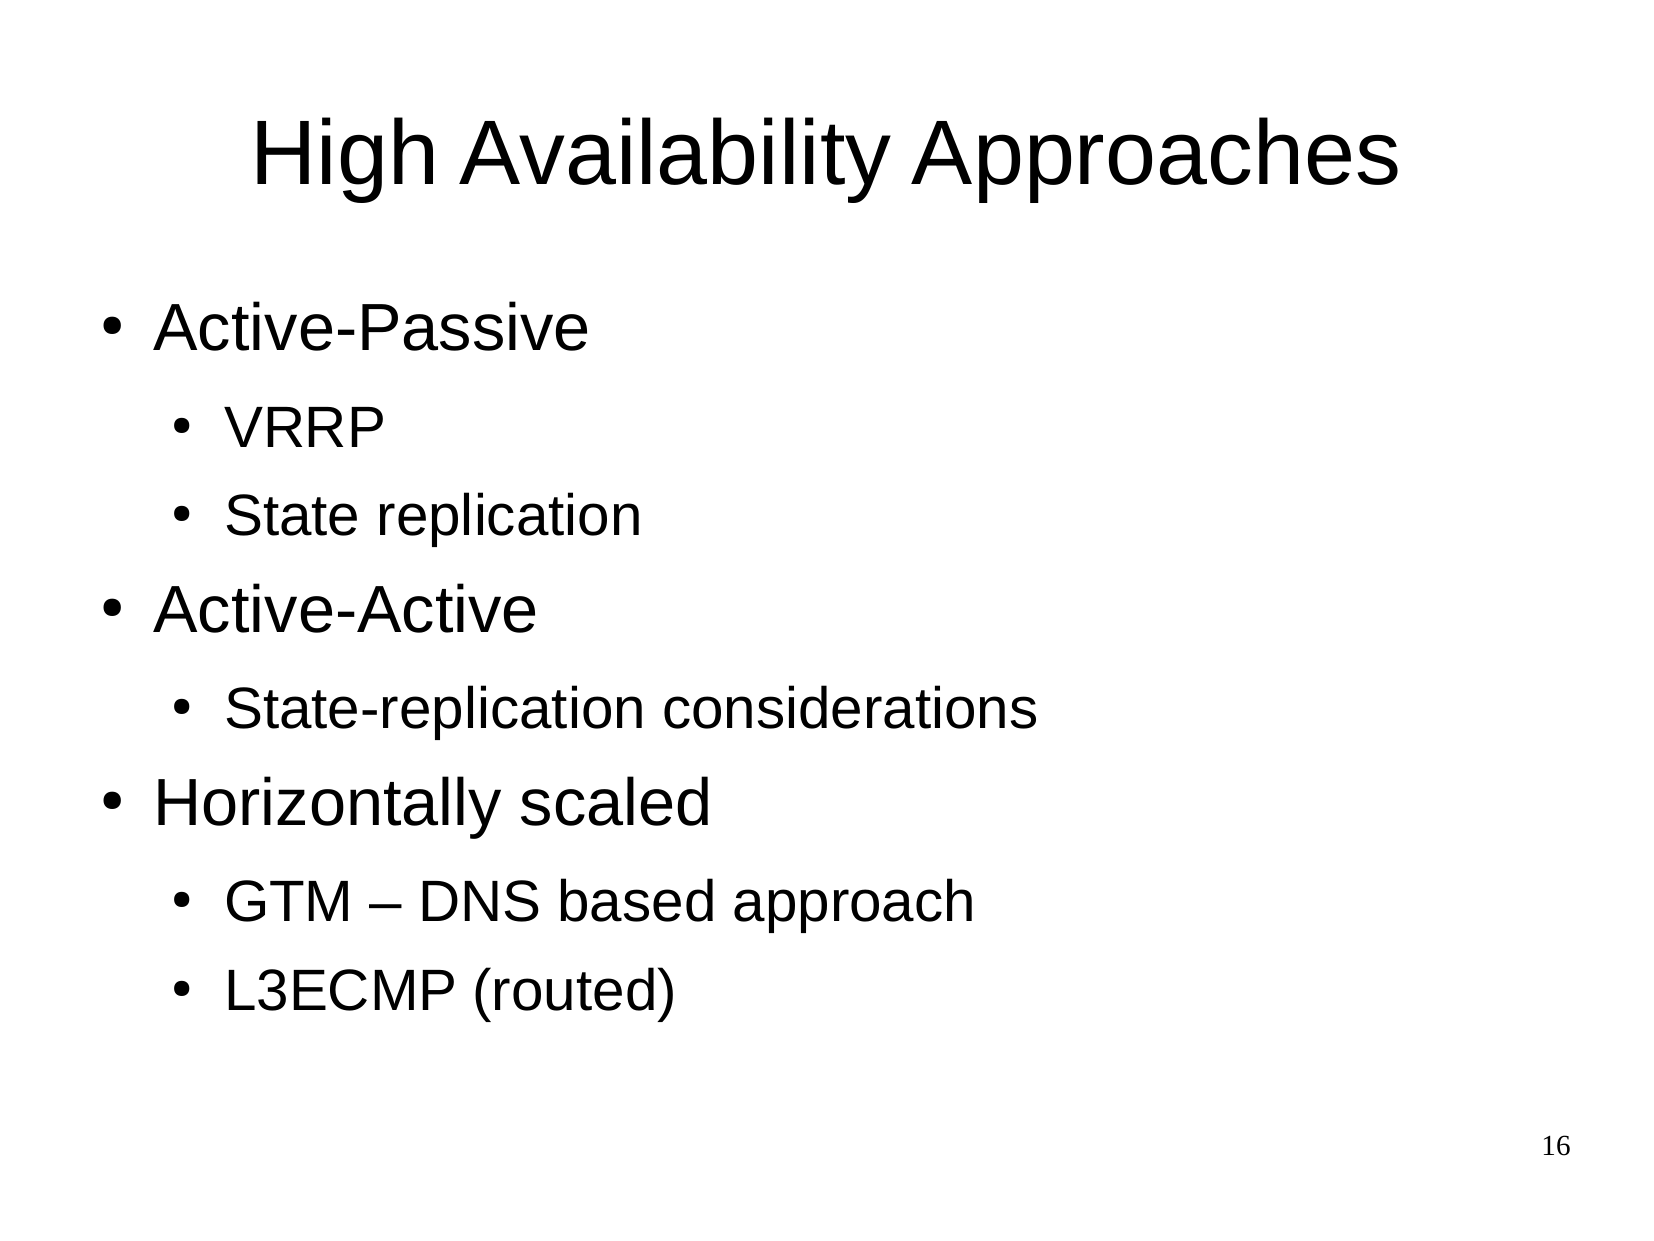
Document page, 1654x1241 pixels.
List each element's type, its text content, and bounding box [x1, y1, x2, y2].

title High Availability Approaches [82, 49, 1571, 257]
list Active-Passive VRRP State replication Active-Active State-replication considerations Horizontally scaled GTM – DNS based approach L3ECMP (routed) [82, 290, 1571, 1109]
